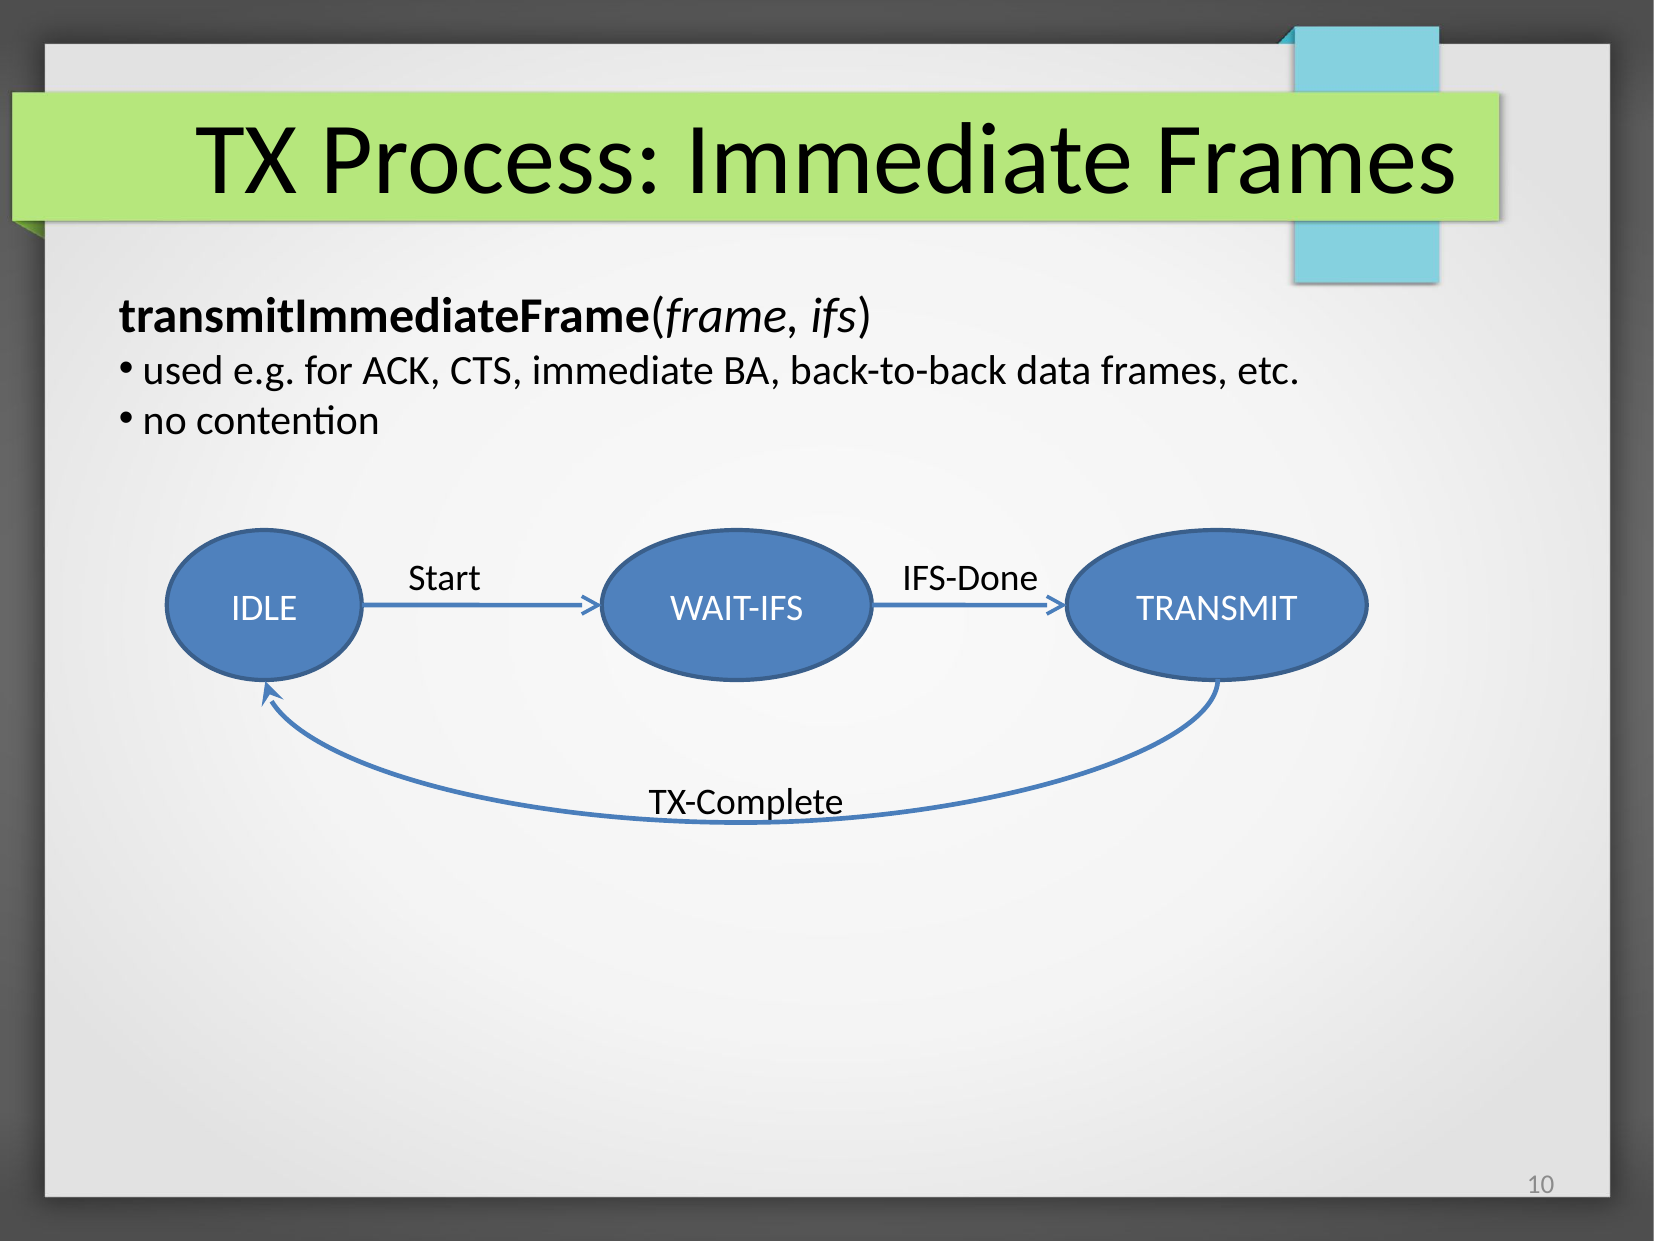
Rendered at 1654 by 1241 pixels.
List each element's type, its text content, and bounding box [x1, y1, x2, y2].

text_box TX-Complete [633, 769, 859, 820]
text_box IFS-Done [887, 545, 1054, 606]
text_box TX-Complete [633, 820, 859, 830]
text_box IDLE [166, 530, 362, 681]
text_box TRANSMIT [1066, 530, 1367, 681]
slide_number <number> [1185, 1149, 1571, 1216]
picture [0, 0, 1654, 1241]
text_box WAIT-IFS [601, 530, 872, 681]
text_box transmitImmediateFrame(frame, ifs) used e.g. for ACK, CTS, immediate BA, back-to-back data frames, etc. no contention [103, 275, 1316, 451]
title TX Process: Immediate Frames [82, 49, 1571, 257]
text_box Start [393, 545, 497, 606]
